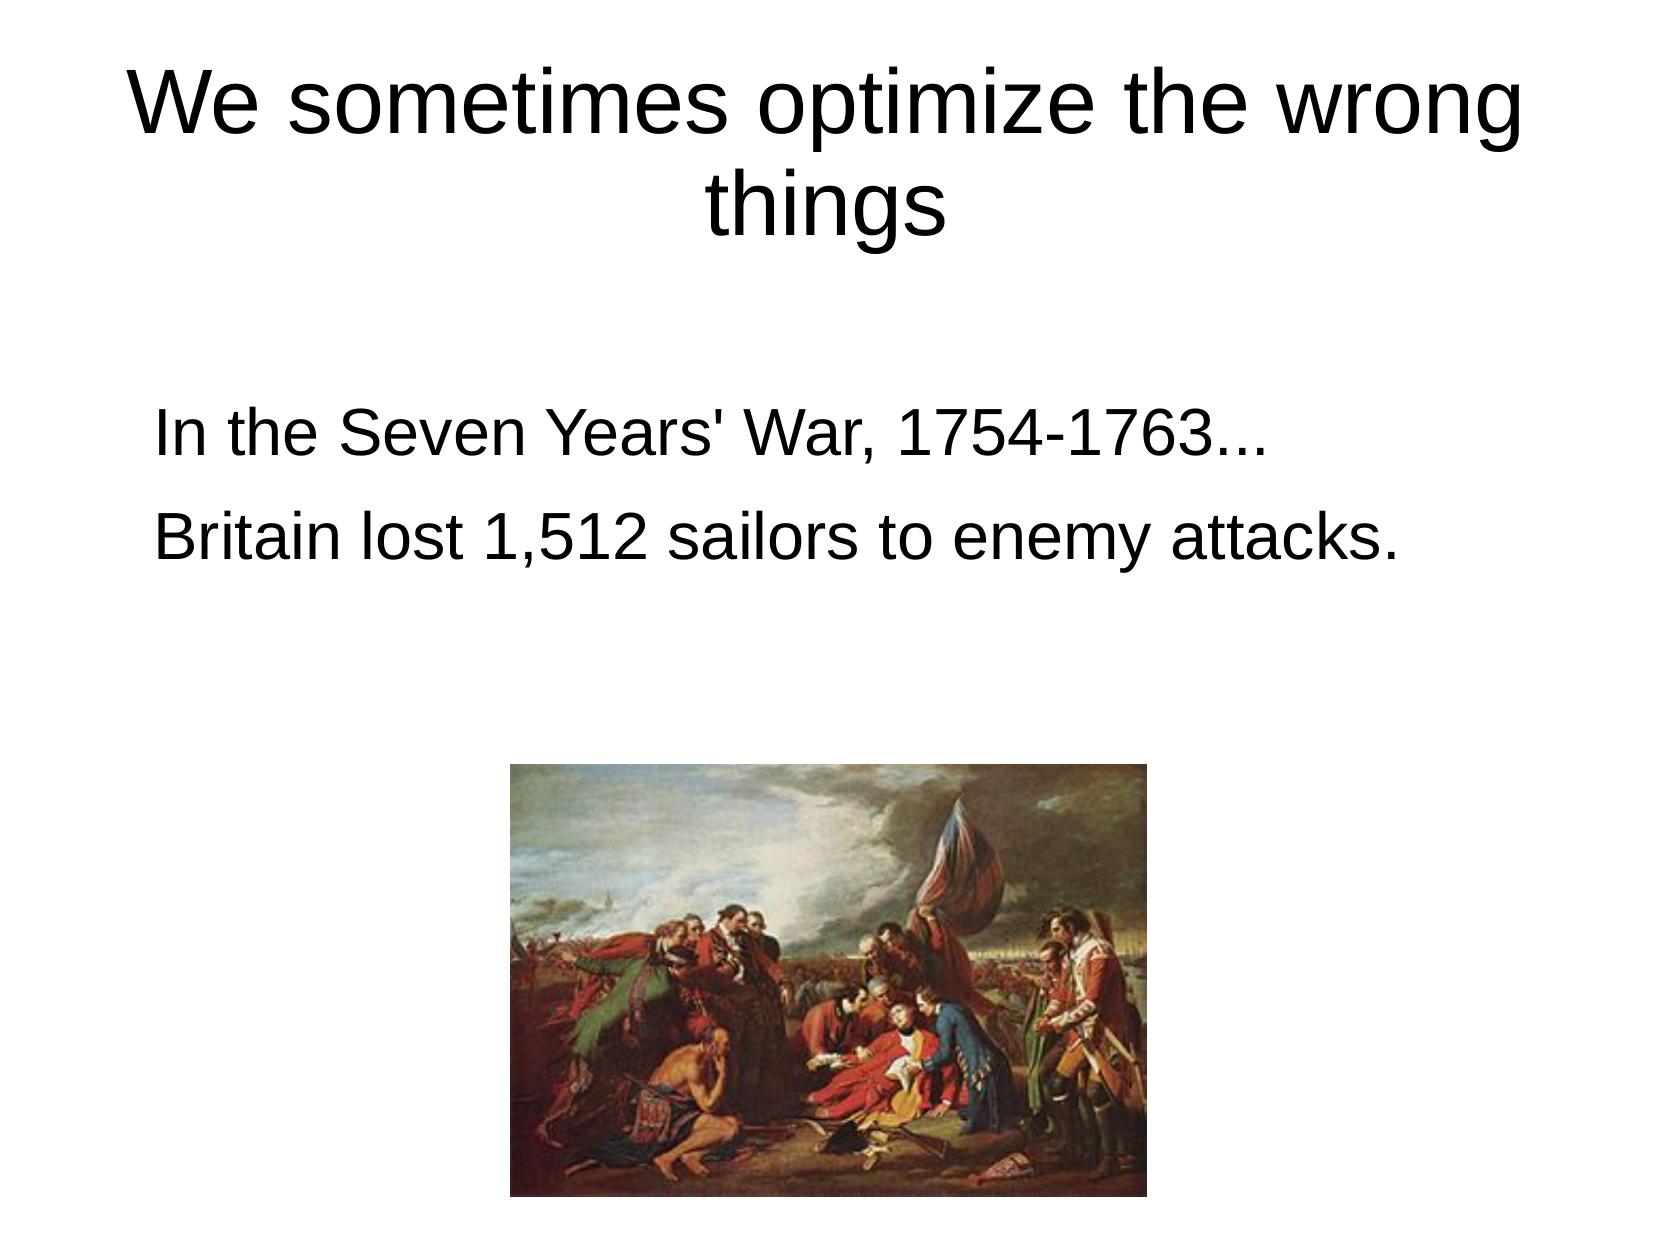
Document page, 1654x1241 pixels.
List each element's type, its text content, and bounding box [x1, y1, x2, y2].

title We sometimes optimize the wrong things [82, 49, 1571, 257]
picture [510, 764, 1147, 1197]
list In the Seven Years' War, 1754-1763... Britain lost 1,512 sailors to enemy attacks. [82, 290, 1571, 1010]
